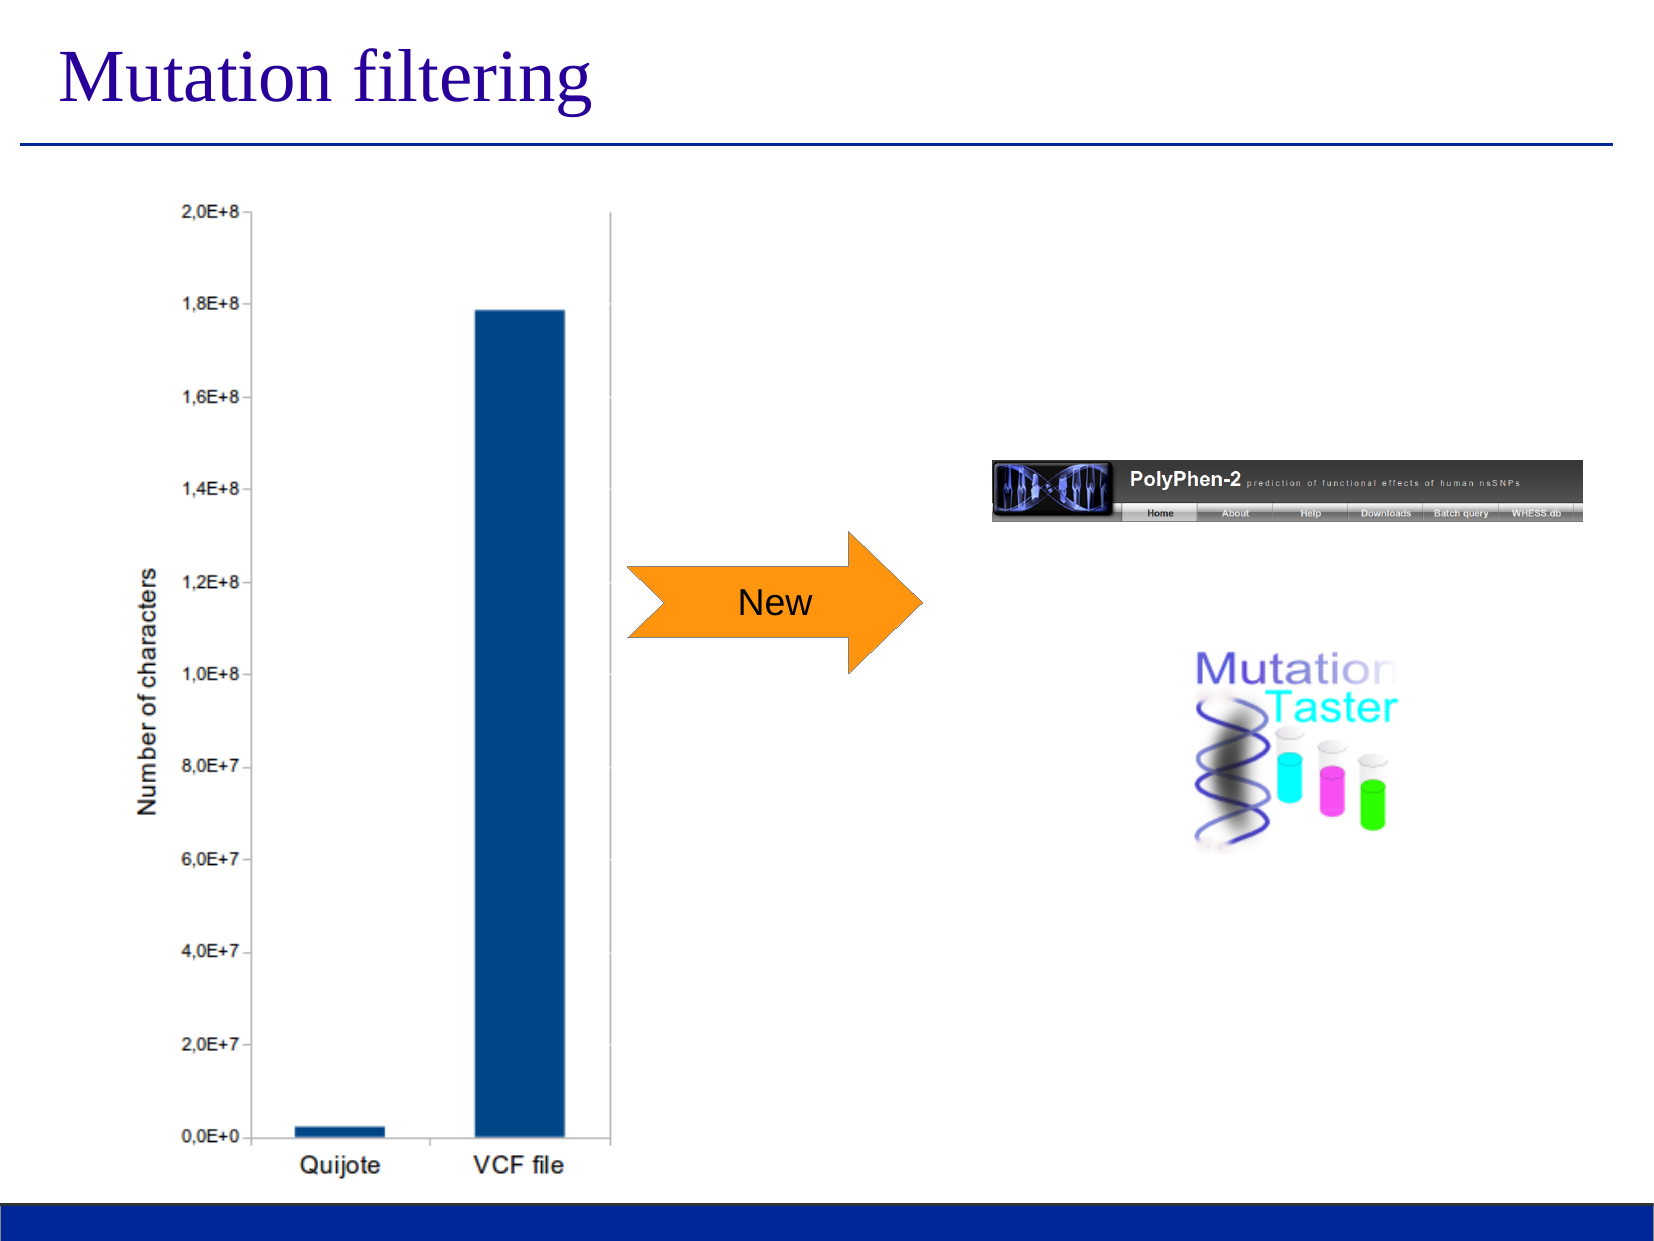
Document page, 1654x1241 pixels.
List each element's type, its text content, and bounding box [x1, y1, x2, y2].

text_box Mutation filtering [59, 34, 1465, 119]
picture [118, 169, 623, 1182]
picture [1184, 635, 1441, 886]
text_box New [627, 531, 923, 674]
picture [992, 460, 1583, 523]
